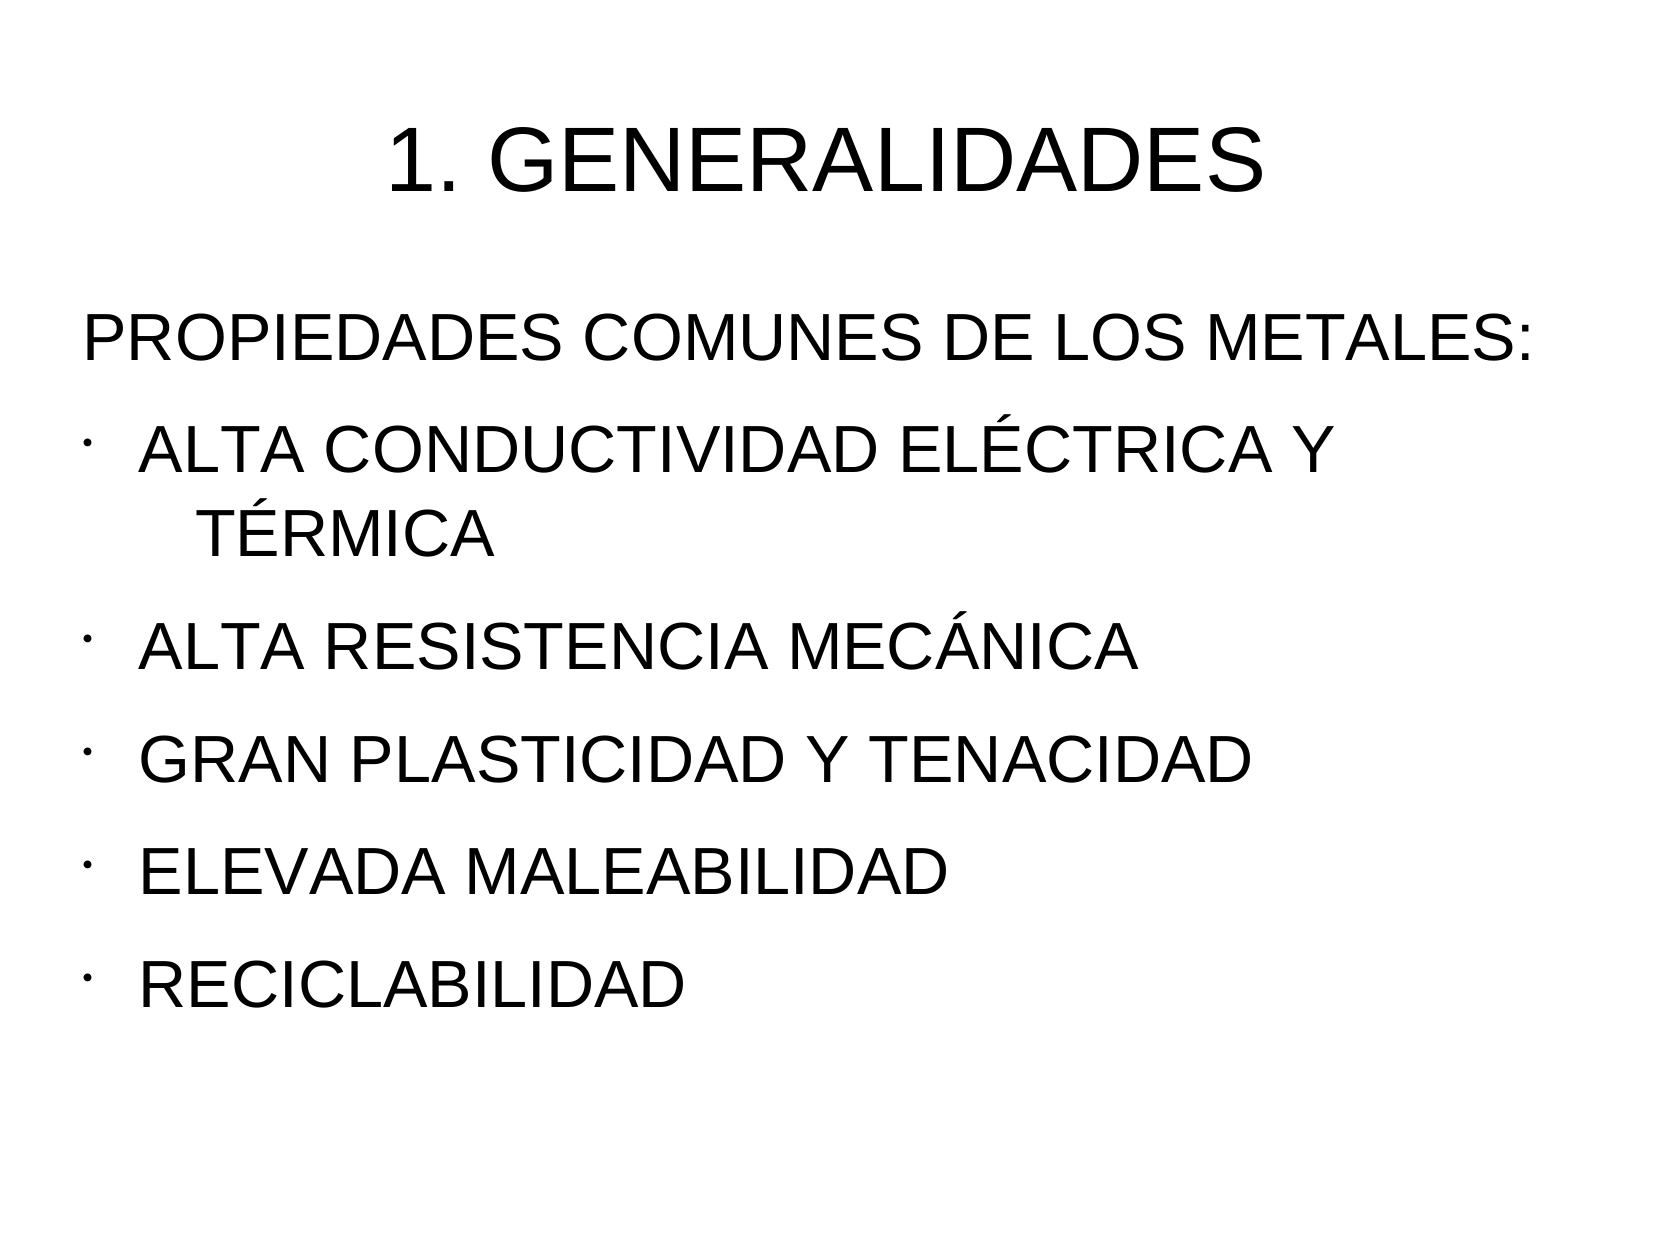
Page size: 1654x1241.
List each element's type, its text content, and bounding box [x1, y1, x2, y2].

list PROPIEDADES COMUNES DE LOS METALES: ALTA CONDUCTIVIDAD ELÉCTRICA Y TÉRMICA ALTA RESISTENCIA MECÁNICA GRAN PLASTICIDAD Y TENACIDAD ELEVADA MALEABILIDAD RECICLABILIDAD [82, 290, 1571, 1109]
title 1. GENERALIDADES [82, 56, 1571, 249]
